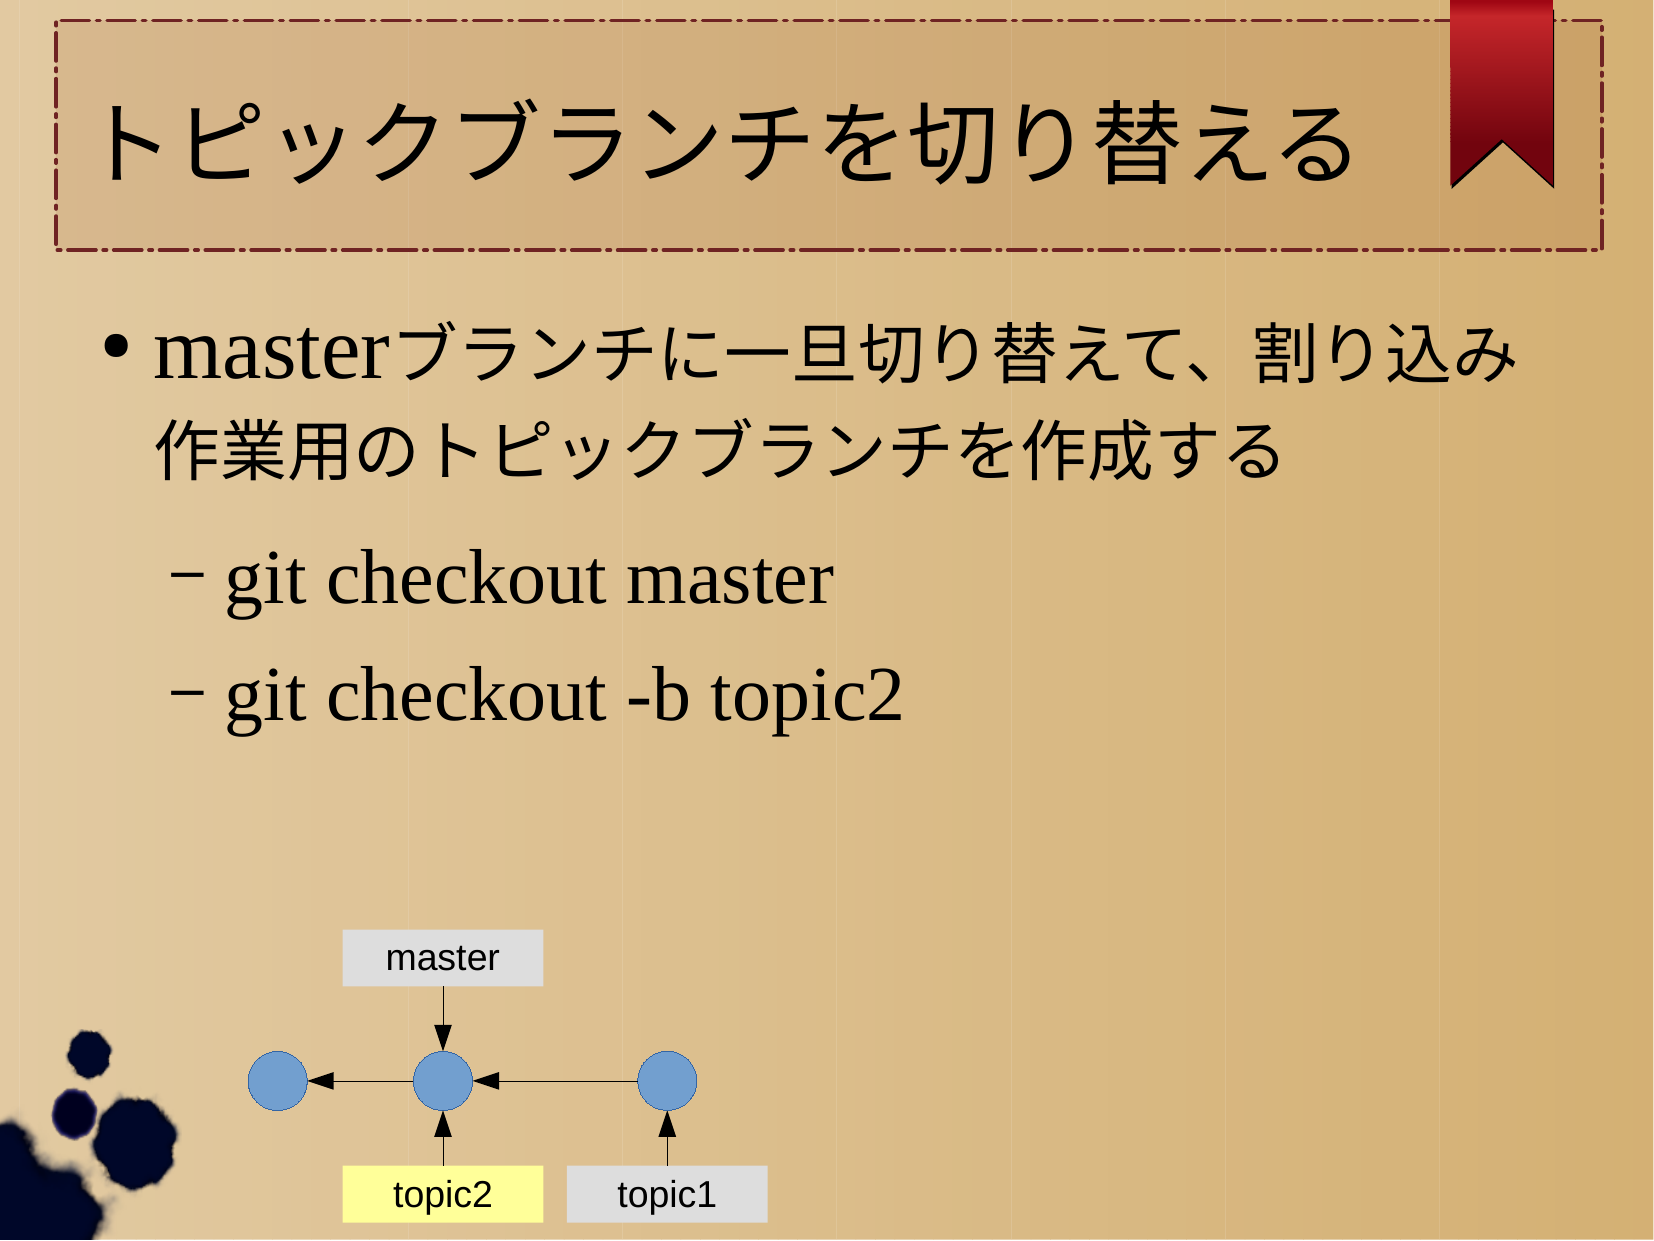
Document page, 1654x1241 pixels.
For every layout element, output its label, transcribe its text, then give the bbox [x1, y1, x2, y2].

text_box [413, 1051, 473, 1111]
text_box master [342, 929, 544, 987]
list masterブランチに一旦切り替えて、割り込み作業用のトピックブランチを作成する git checkout master git checkout -b topic2 [82, 299, 1571, 1019]
title トピックブランチを切り替える [82, 47, 1412, 229]
text_box topic2 [342, 1165, 544, 1223]
text_box topic1 [566, 1165, 768, 1223]
text_box [248, 1051, 308, 1111]
text_box [637, 1051, 697, 1111]
